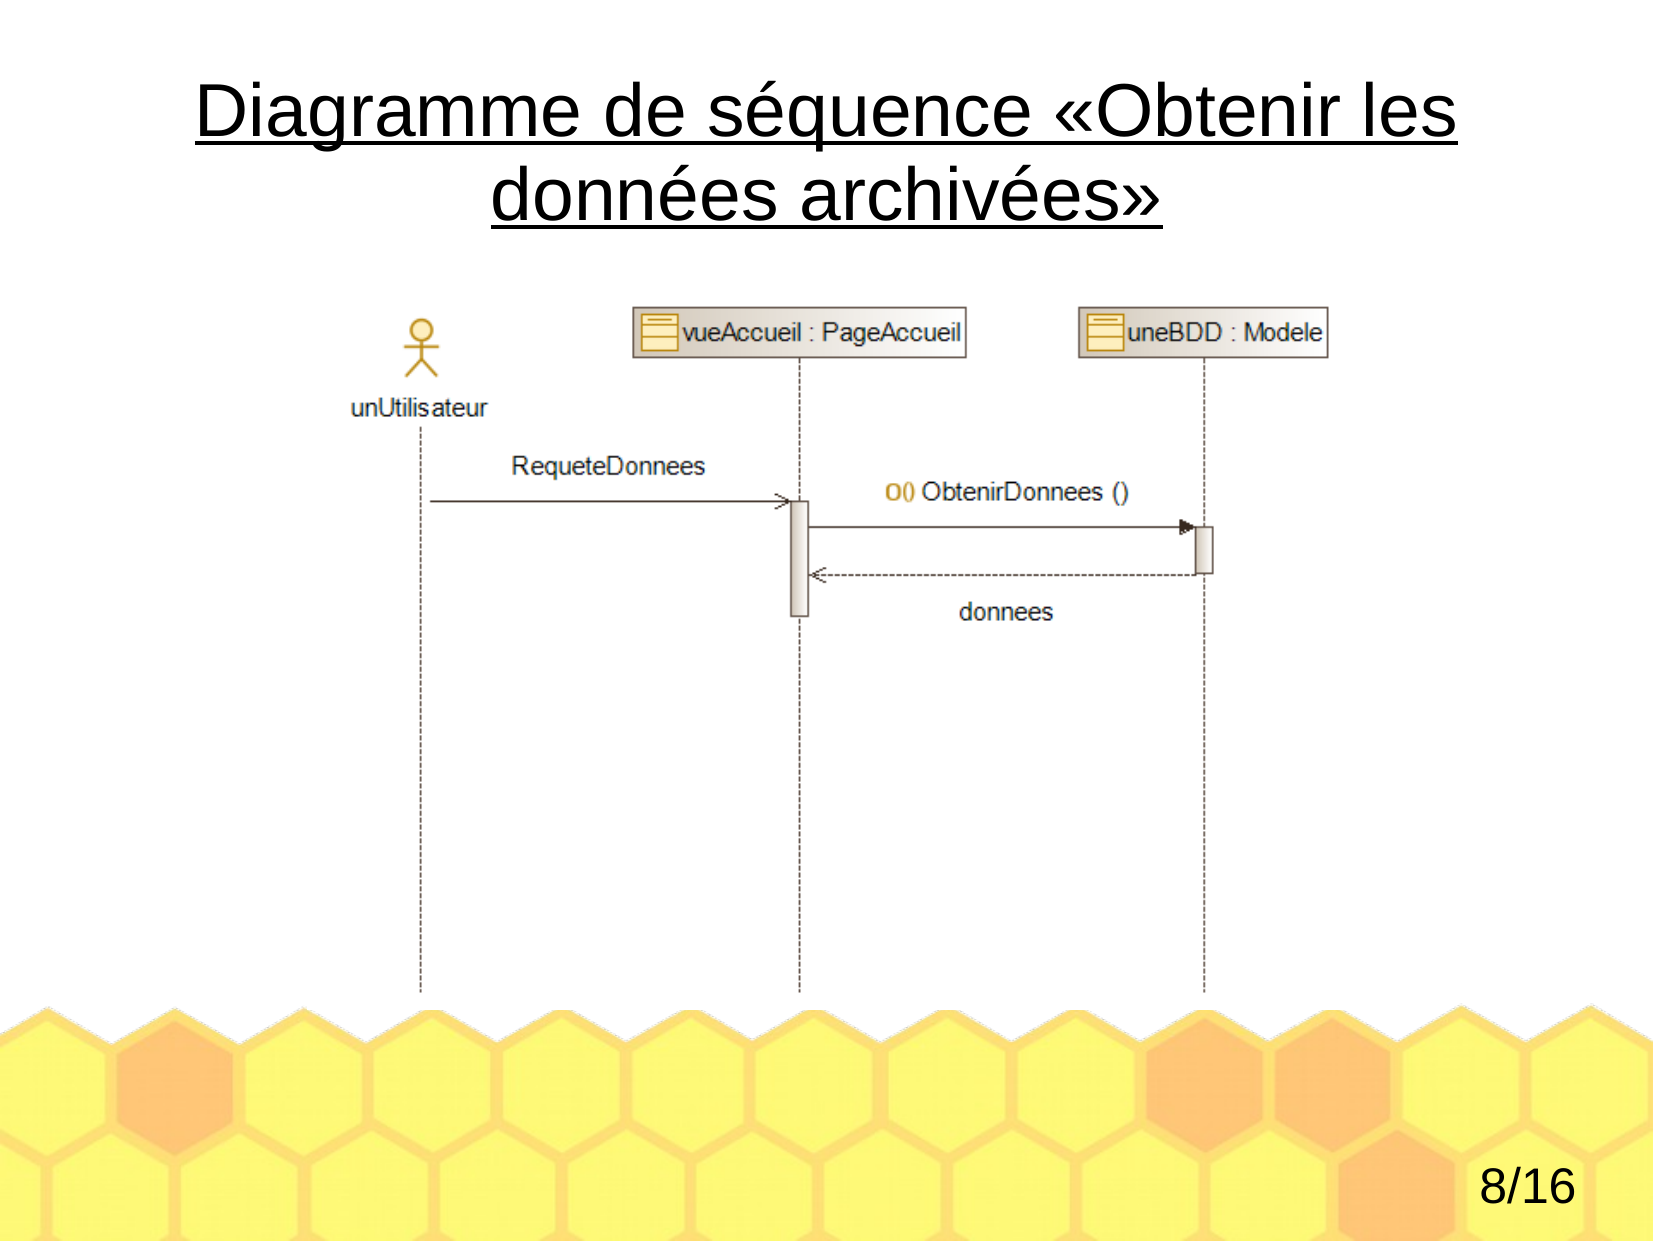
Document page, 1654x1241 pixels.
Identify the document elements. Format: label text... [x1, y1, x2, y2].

title Diagramme de séquence «Obtenir les données archivées» [82, 40, 1571, 265]
text_box <numéro>/16 [1464, 1145, 1630, 1241]
picture [0, 290, 1653, 1241]
